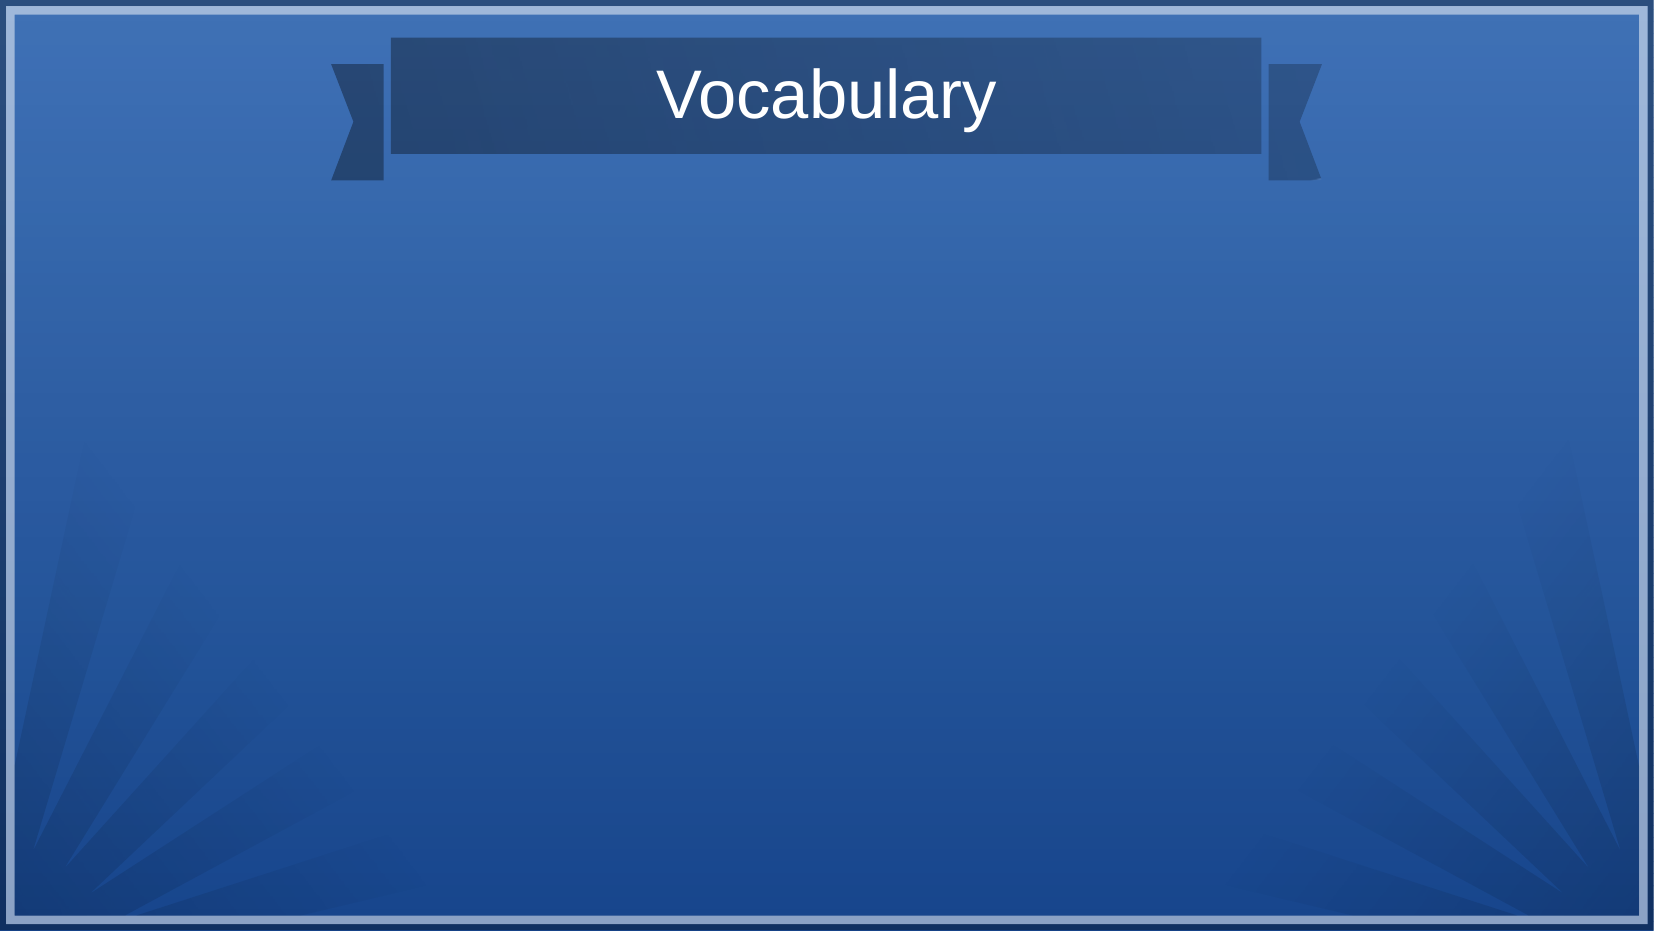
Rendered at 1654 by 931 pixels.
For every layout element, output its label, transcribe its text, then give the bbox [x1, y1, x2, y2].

title Vocabulary [389, 35, 1264, 154]
